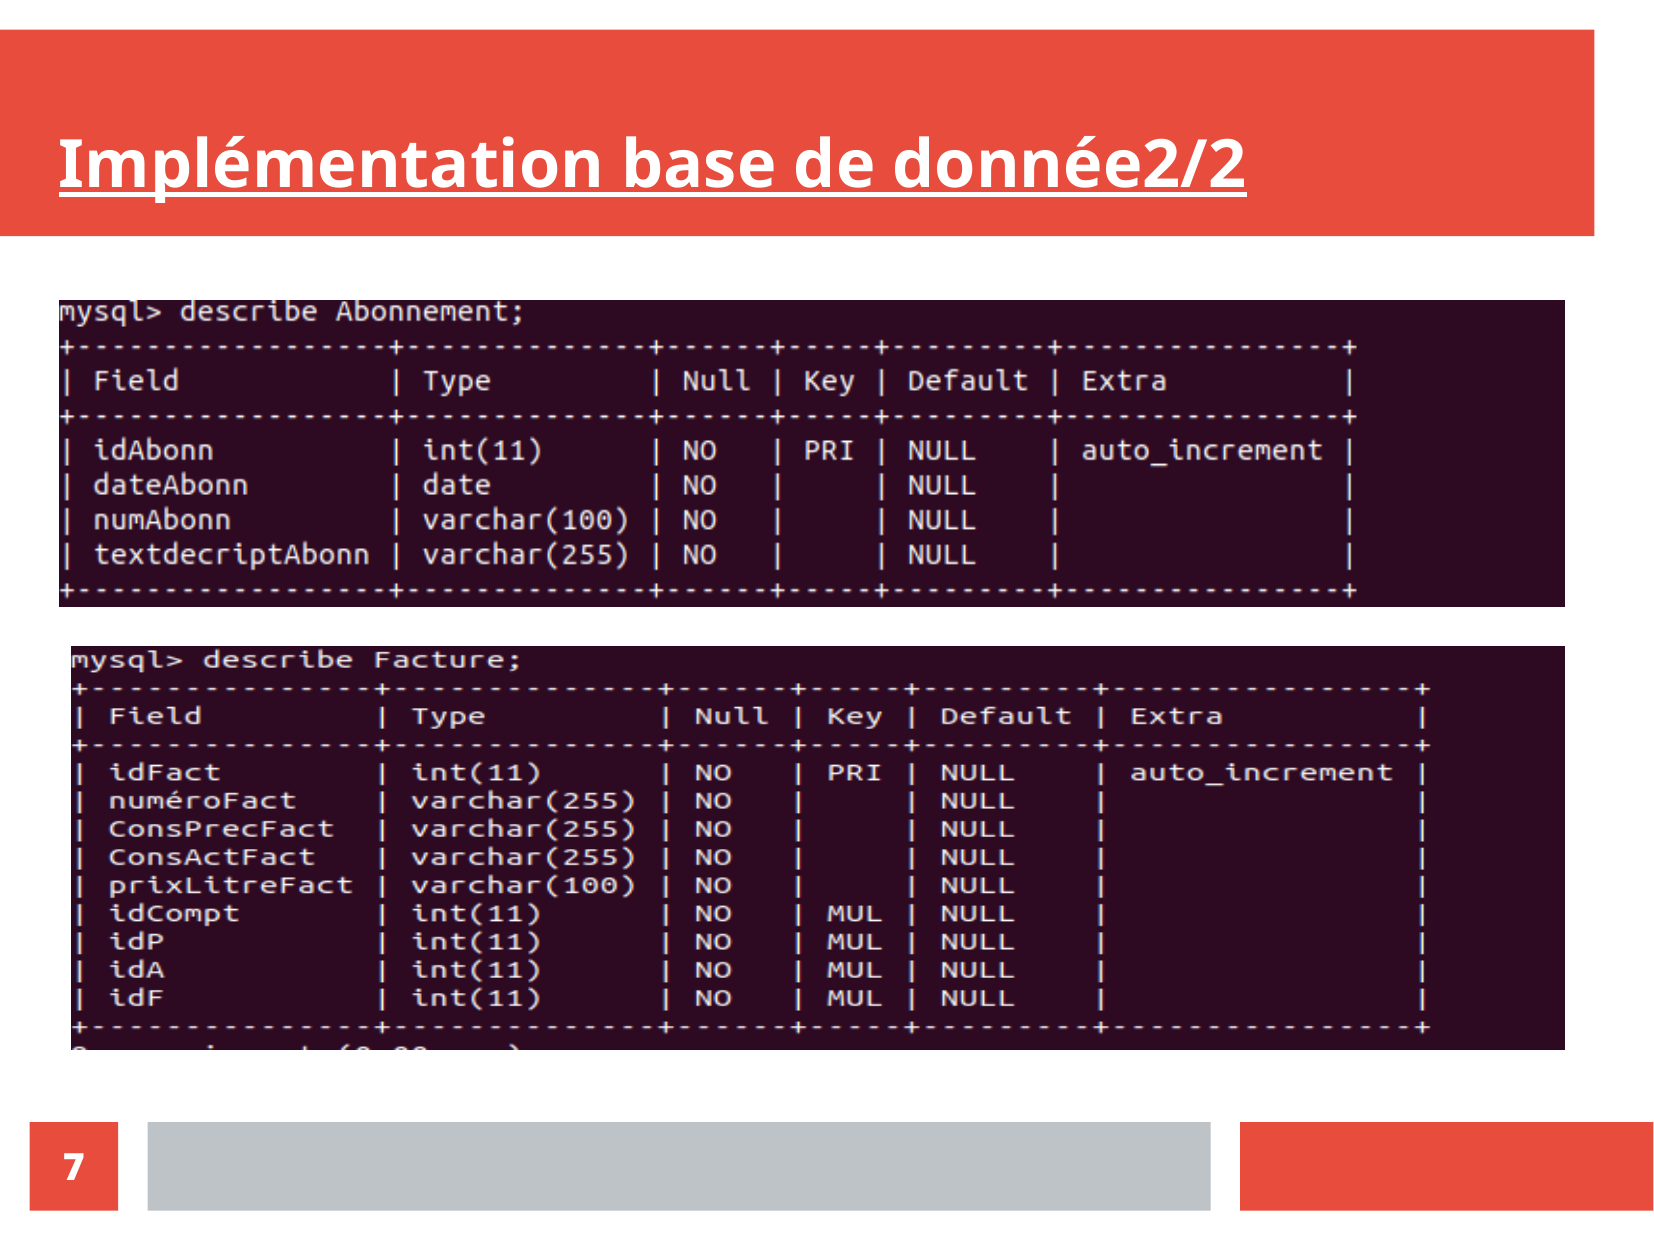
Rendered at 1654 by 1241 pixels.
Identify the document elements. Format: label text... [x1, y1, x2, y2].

picture [71, 646, 1565, 1050]
picture [59, 300, 1565, 607]
title Implémentation base de donnée2/2 [59, 59, 1595, 207]
